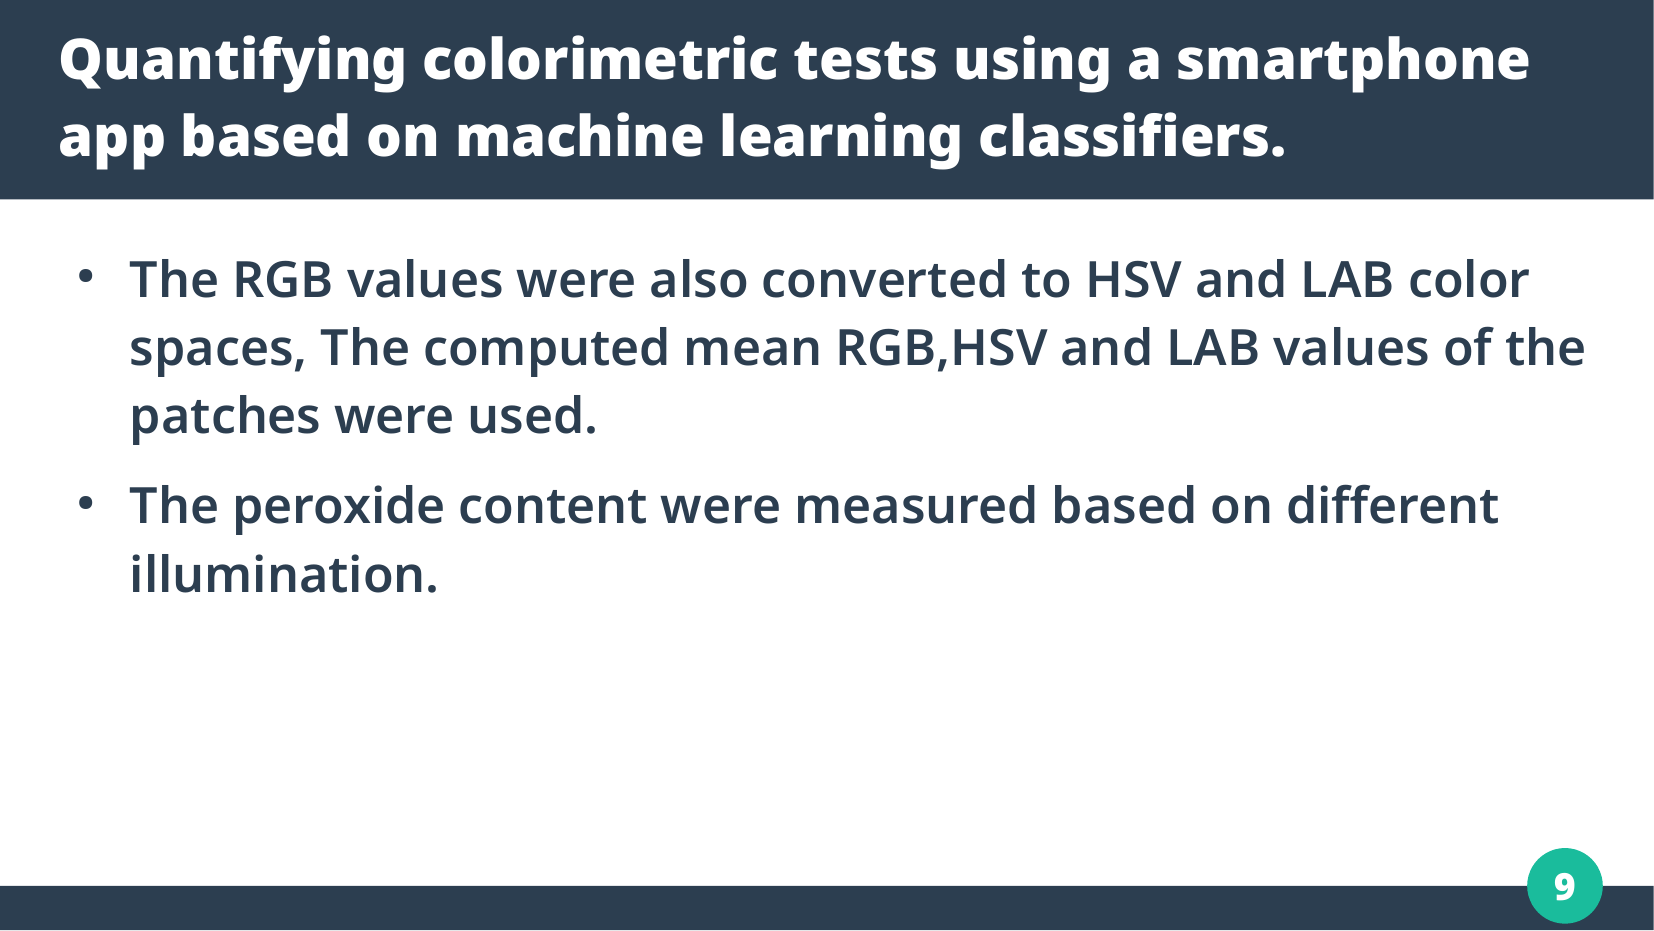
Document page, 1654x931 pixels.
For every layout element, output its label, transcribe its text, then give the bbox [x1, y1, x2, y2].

title Quantifying colorimetric tests using a smartphone app based on machine learning classifiers. [59, 37, 1595, 155]
list The RGB values were also converted to HSV and LAB color spaces, The computed mean RGB,HSV and LAB values of the patches were used. The peroxide content were measured based on different illumination. [59, 243, 1595, 864]
